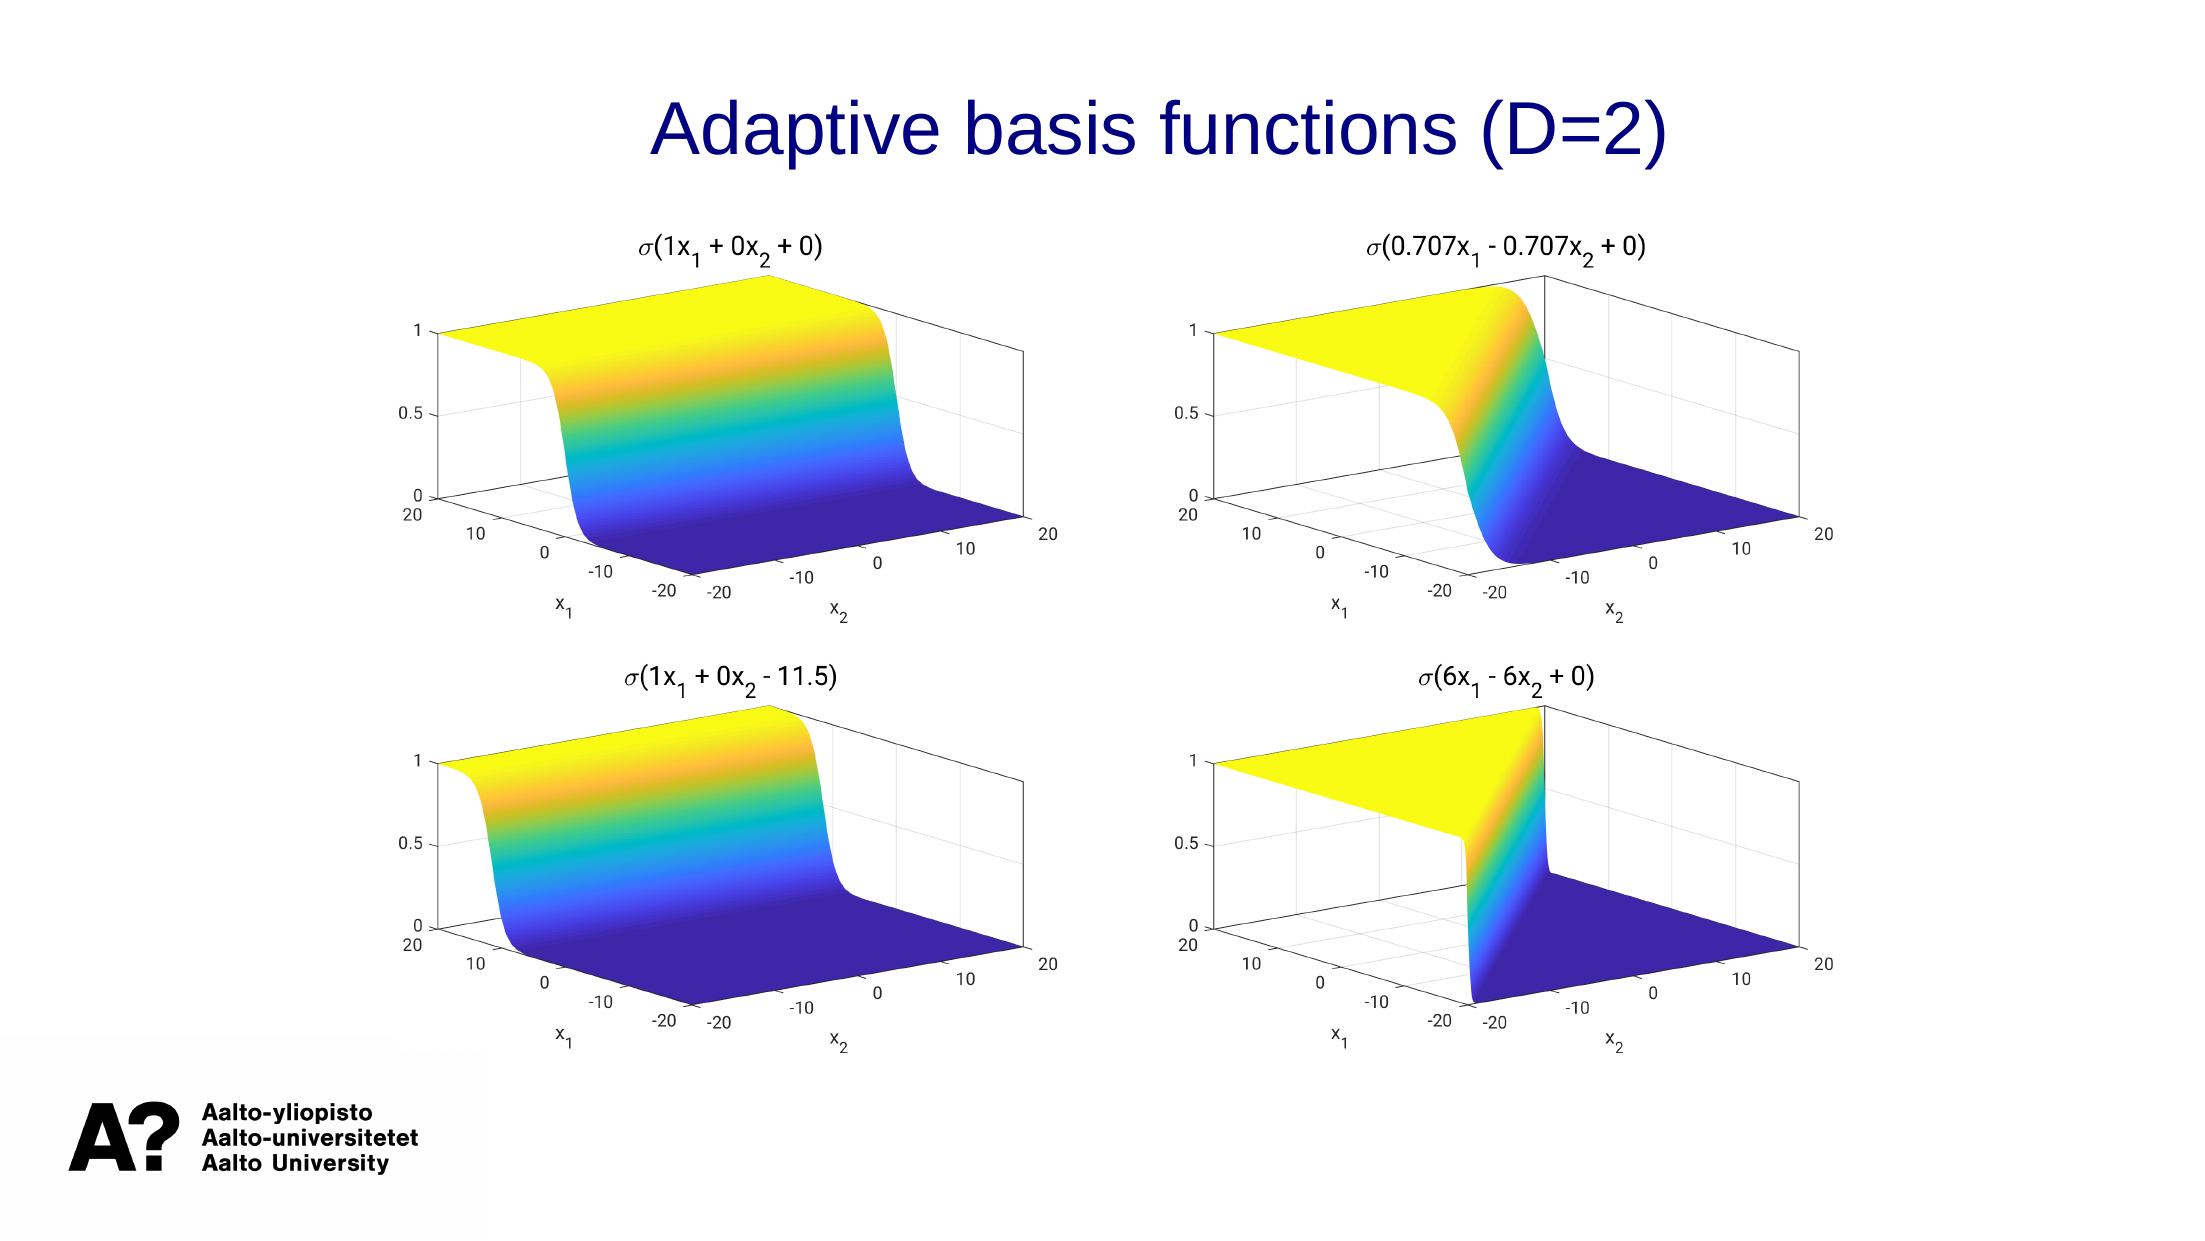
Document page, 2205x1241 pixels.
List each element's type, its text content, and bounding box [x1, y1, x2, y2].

picture [0, 233, 1833, 1239]
title Adaptive basis functions (D=2) [504, 65, 1817, 179]
